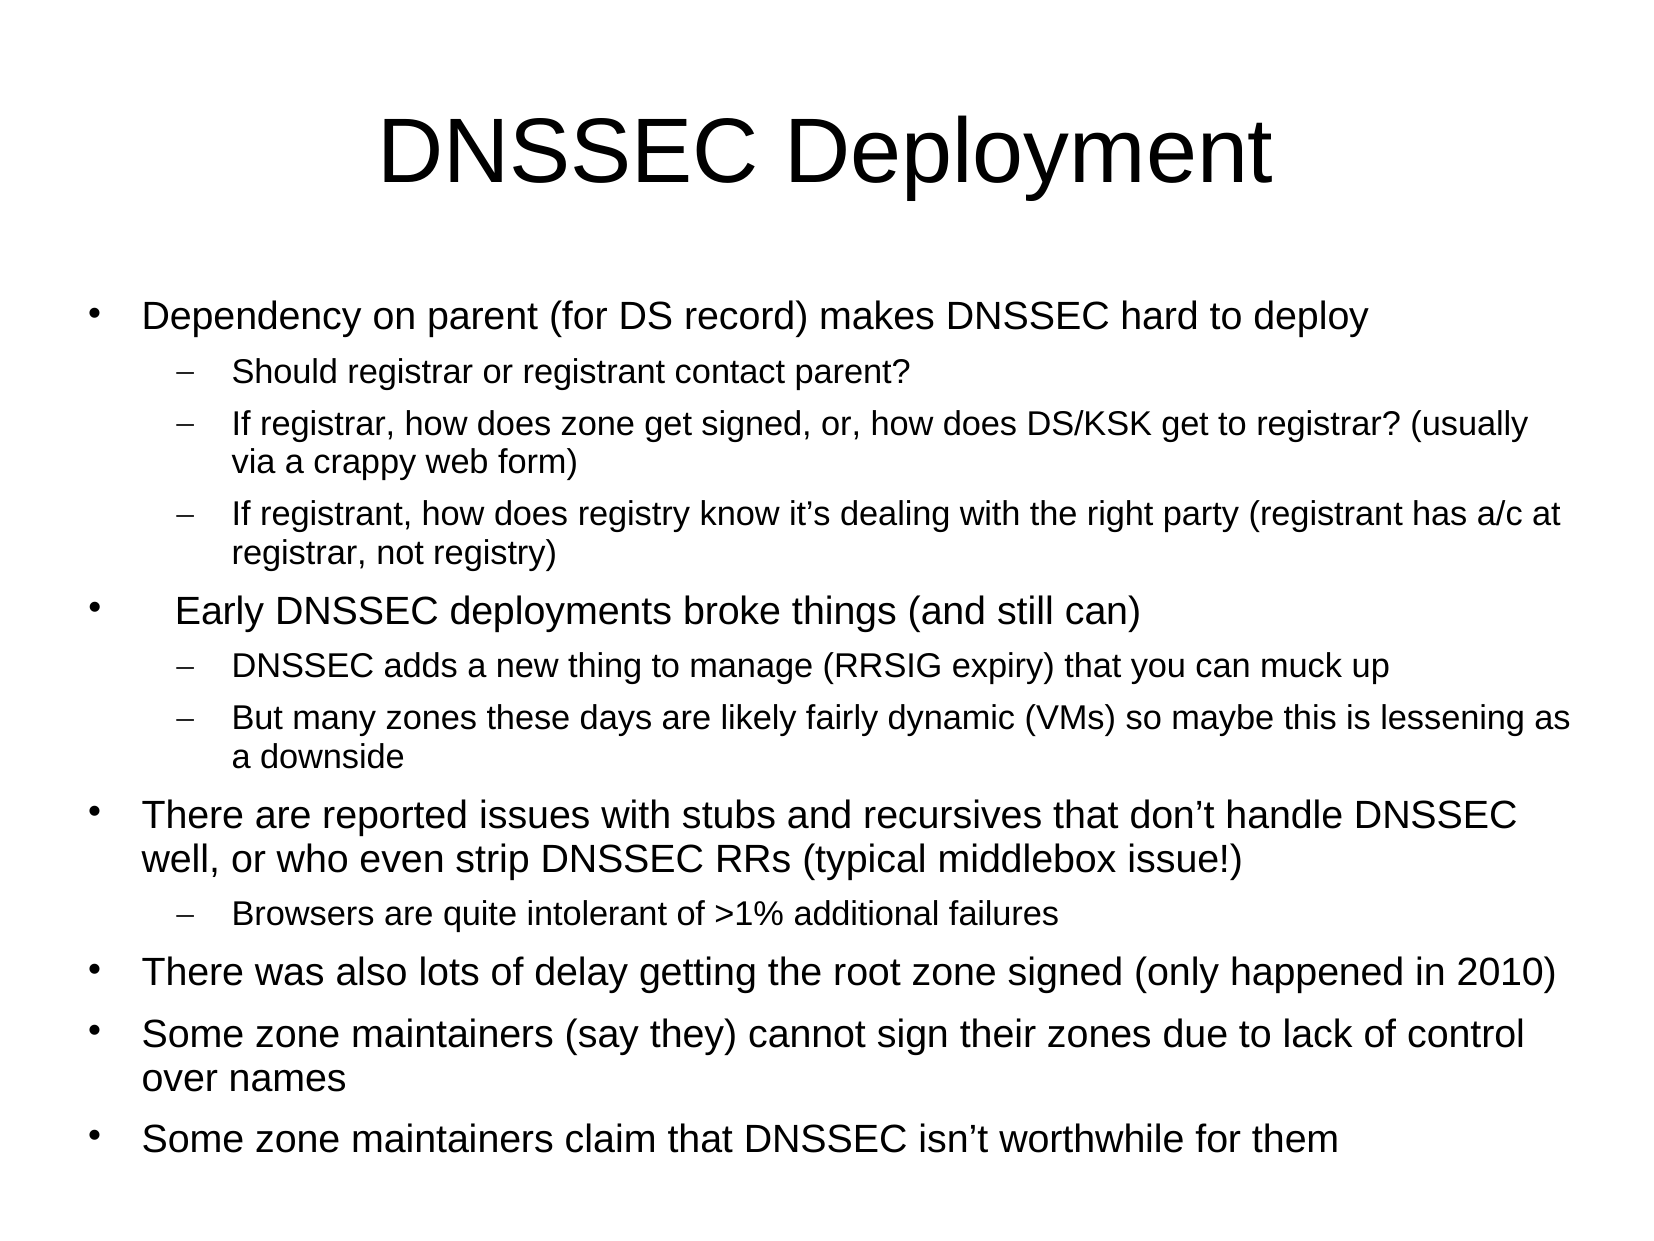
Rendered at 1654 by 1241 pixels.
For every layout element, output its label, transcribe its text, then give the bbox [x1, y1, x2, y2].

title DNSSEC Deployment [82, 49, 1570, 256]
list Dependency on parent (for DS record) makes DNSSEC hard to deploy Should registrar or registrant contact parent? If registrar, how does zone get signed, or, how does DS/KSK get to registrar? (usually via a crappy web form) If registrant, how does registry know it’s dealing with the right party (registrant has a/c at registrar, not registry) Early DNSSEC deployments broke things (and still can) DNSSEC adds a new thing to manage (RRSIG expiry) that you can muck up But many zones these days are likely fairly dynamic (VMs) so maybe this is lessening as a downside There are reported issues with stubs and recursives that don’t handle DNSSEC well, or who even strip DNSSEC RRs (typical middlebox issue!) Browsers are quite intolerant of >1% additional failures There was also lots of delay getting the root zone signed (only happened in 2010) Some zone maintainers (say they) cannot sign their zones due to lack of control over names Some zone maintainers claim that DNSSEC isn’t worthwhile for them [88, 290, 1575, 1162]
